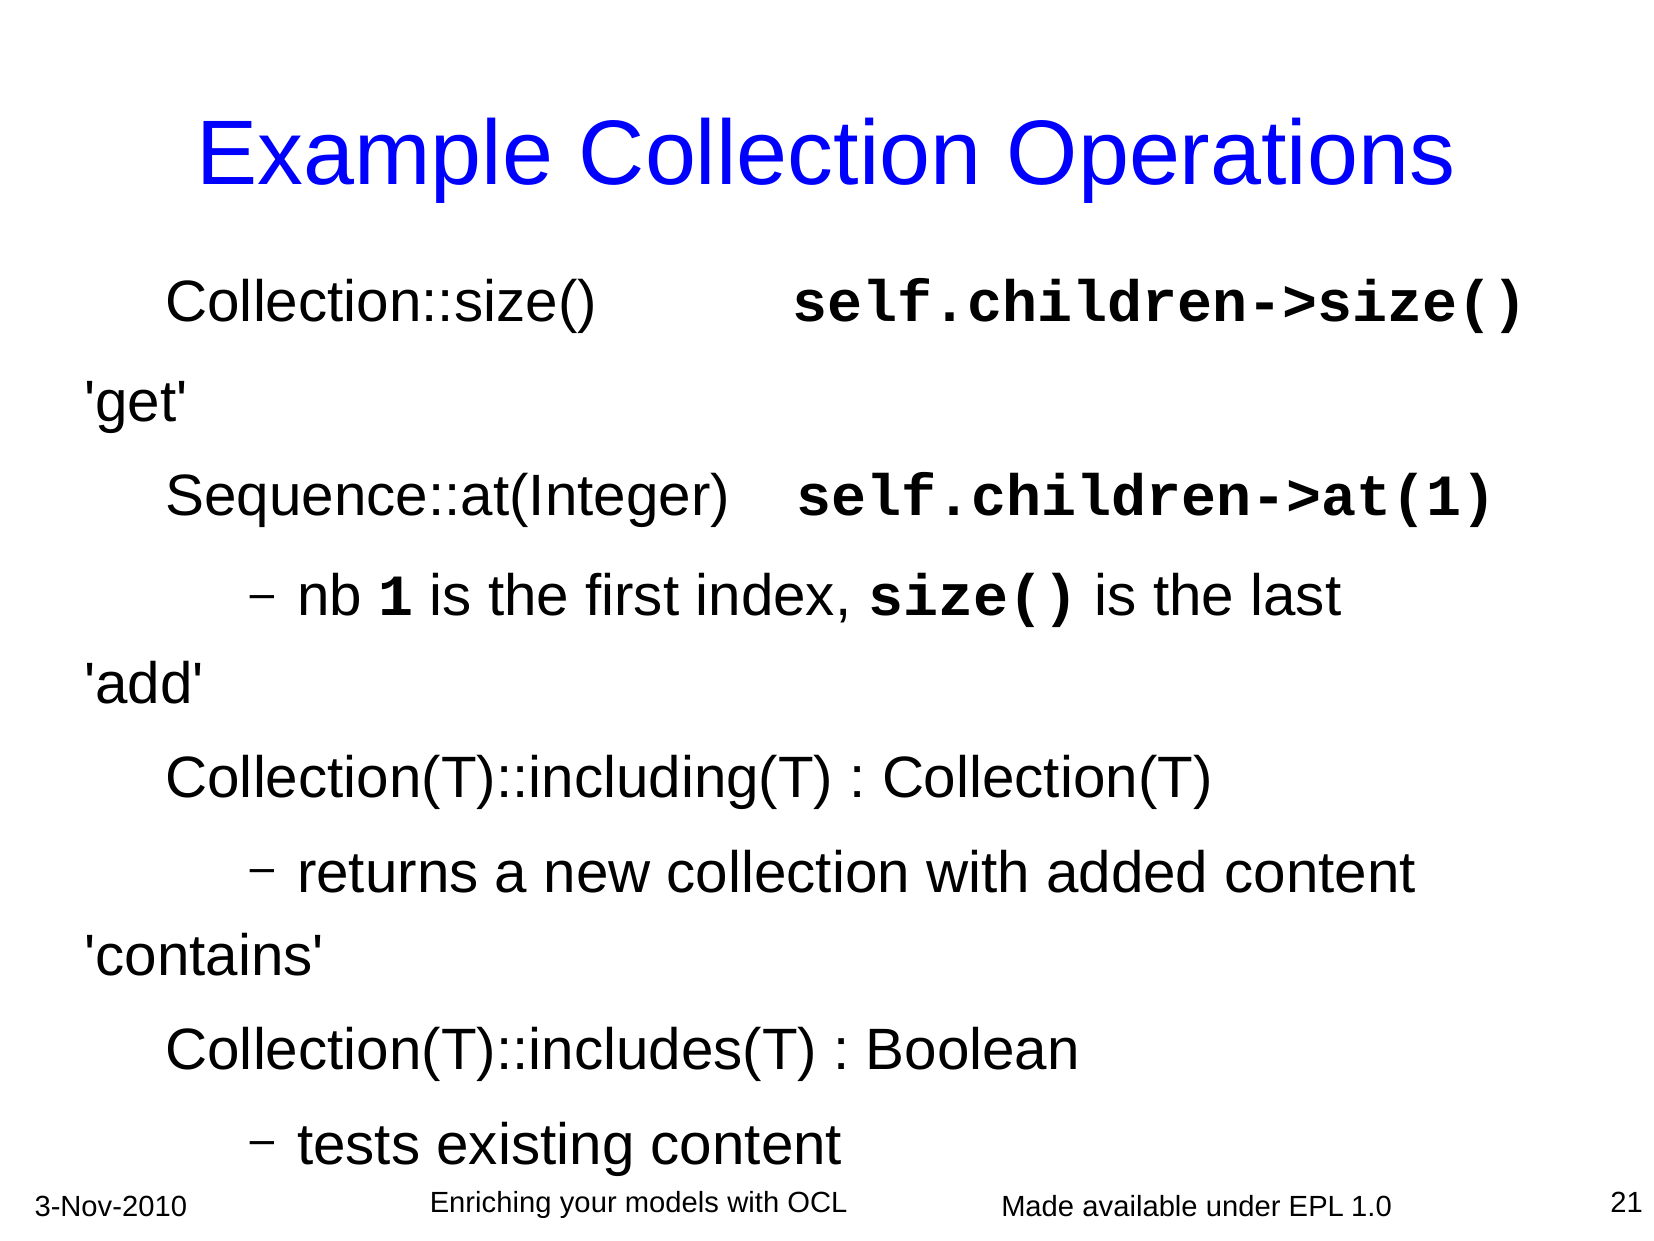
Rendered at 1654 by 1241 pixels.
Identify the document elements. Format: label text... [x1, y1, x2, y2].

list Collection::size() self.children->size() 'get' Sequence::at(Integer) self.children->at(1) nb 1 is the first index, size() is the last 'add' Collection(T)::including(T) : Collection(T) returns a new collection with added content 'contains' Collection(T)::includes(T) : Boolean tests existing content [84, 268, 1573, 1241]
title Example Collection Operations [82, 49, 1571, 257]
